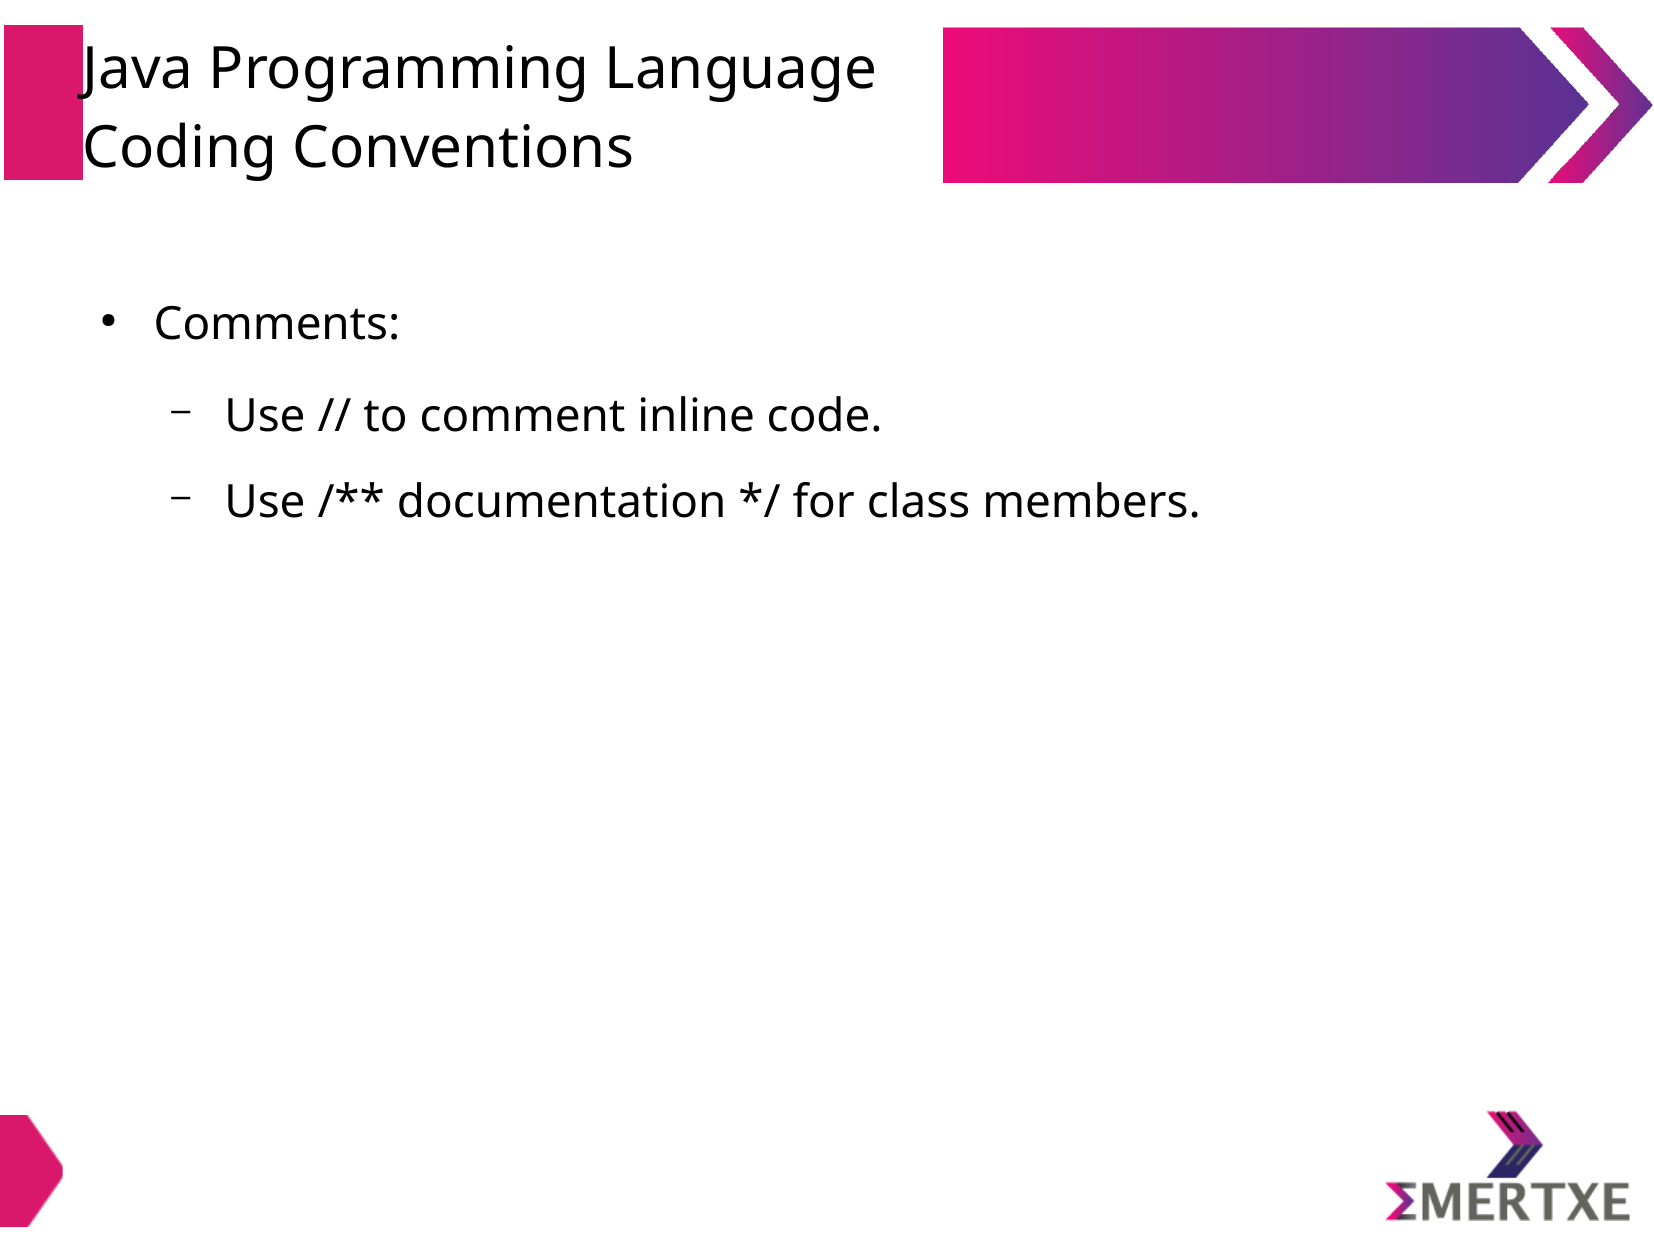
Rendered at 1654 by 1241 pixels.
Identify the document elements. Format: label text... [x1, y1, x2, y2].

title Java Programming Language Coding Conventions [82, 2, 1571, 210]
list Comments: Use // to comment inline code. Use /** documentation */ for class members. [82, 290, 1571, 1010]
picture [1385, 1107, 1631, 1221]
picture [1571, 27, 1653, 183]
